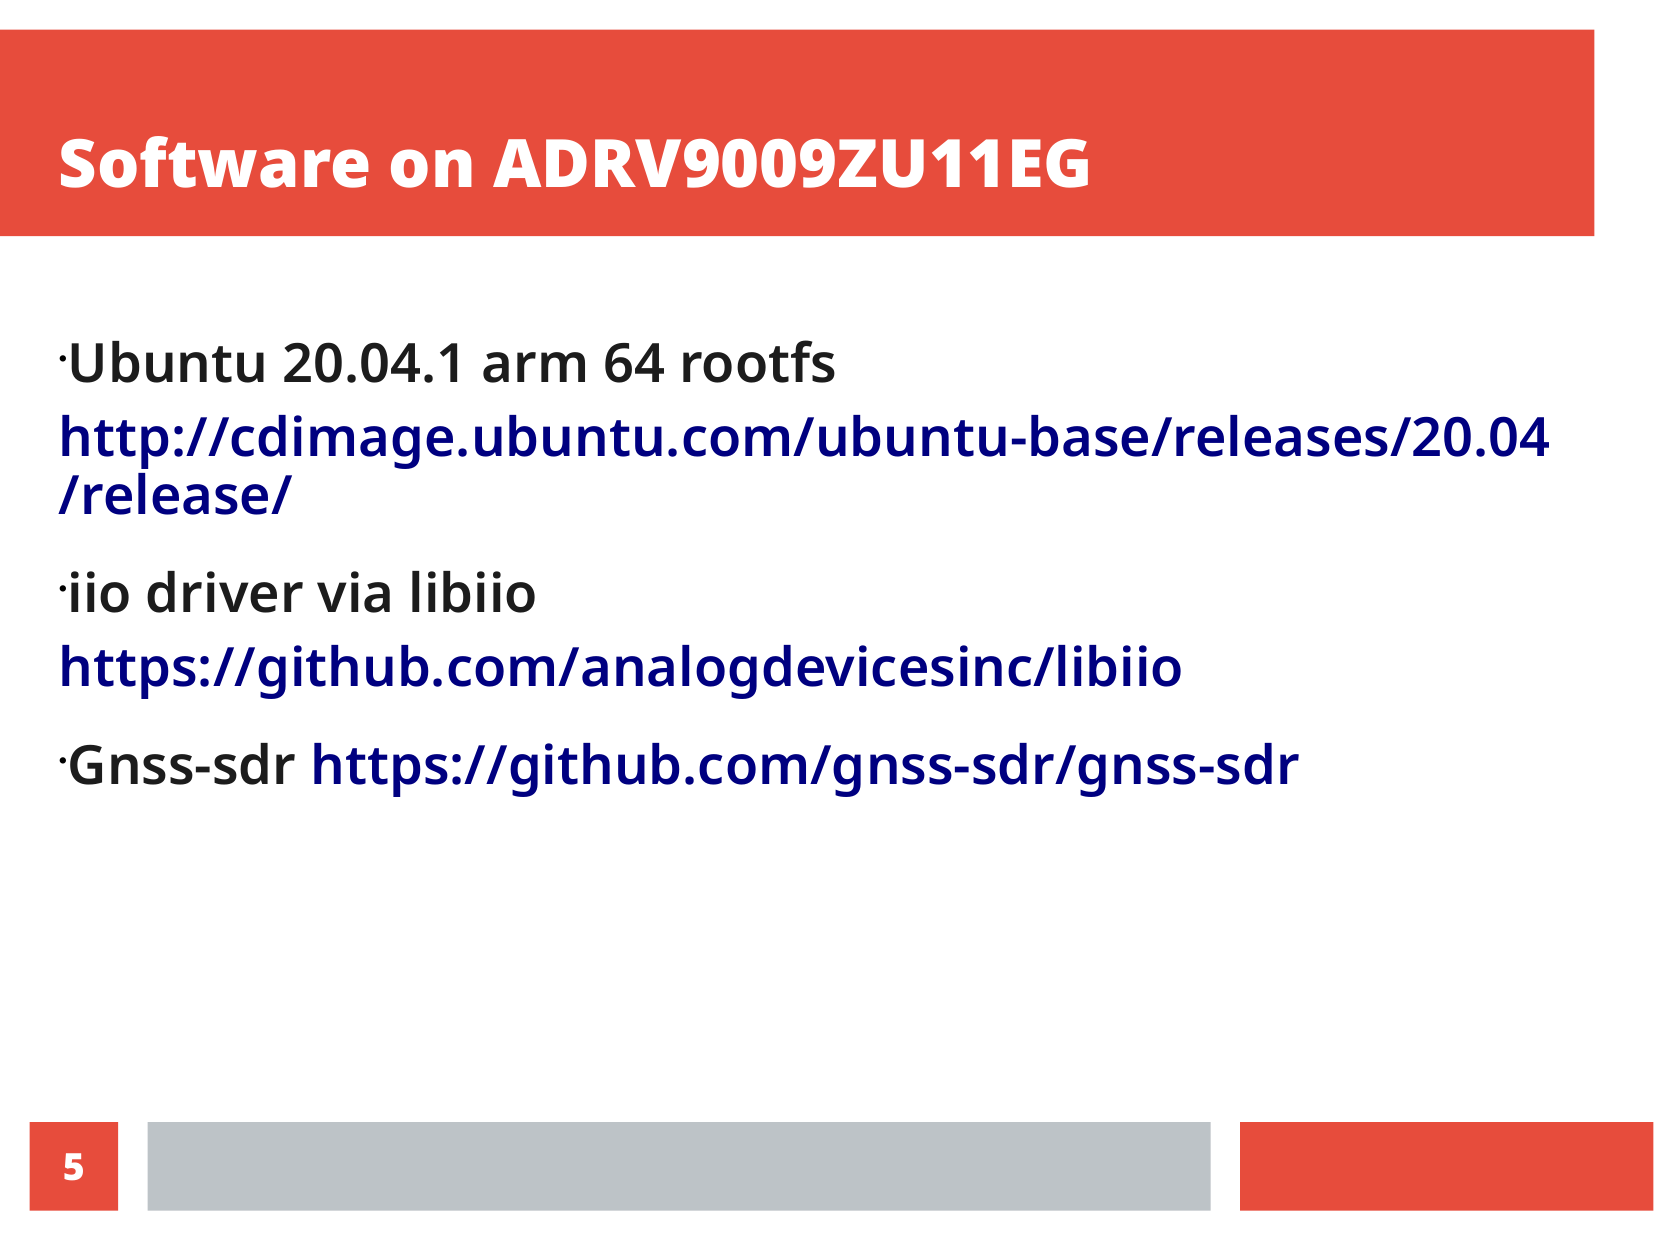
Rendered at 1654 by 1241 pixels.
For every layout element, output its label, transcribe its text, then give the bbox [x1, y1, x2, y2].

title Software on ADRV9009ZU11EG [59, 59, 1595, 207]
list Ubuntu 20.04.1 arm 64 rootfs http://cdimage.ubuntu.com/ubuntu-base/releases/20.04/release/ iio driver via libiio https://github.com/analogdevicesinc/libiio Gnss-sdr https://github.com/gnss-sdr/gnss-sdr [59, 324, 1565, 1093]
